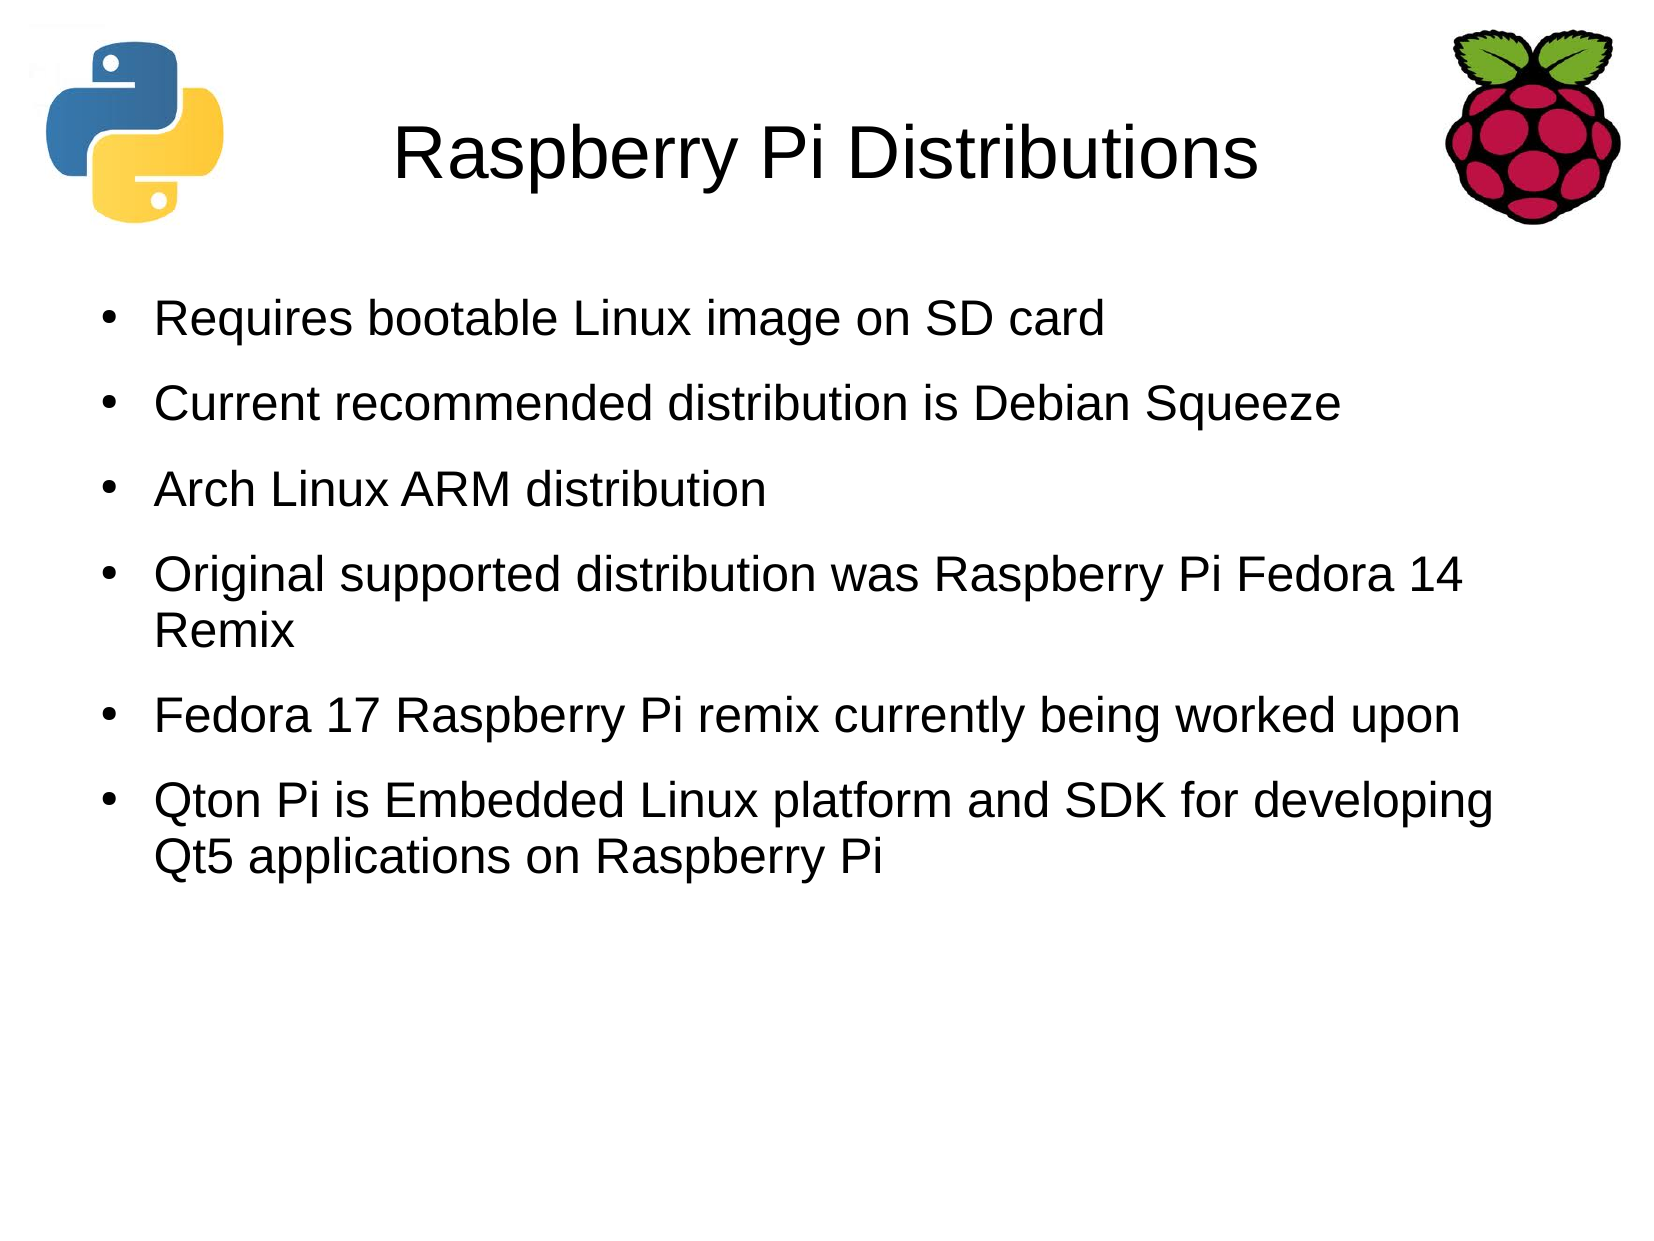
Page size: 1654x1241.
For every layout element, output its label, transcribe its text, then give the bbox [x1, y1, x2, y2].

title Raspberry Pi Distributions [82, 49, 1571, 257]
picture [1443, 29, 1621, 225]
list Requires bootable Linux image on SD card Current recommended distribution is Debian Squeeze Arch Linux ARM distribution Original supported distribution was Raspberry Pi Fedora 14 Remix Fedora 17 Raspberry Pi remix currently being worked upon Qton Pi is Embedded Linux platform and SDK for developing Qt5 applications on Raspberry Pi [82, 290, 1538, 1201]
picture [29, 24, 240, 240]
